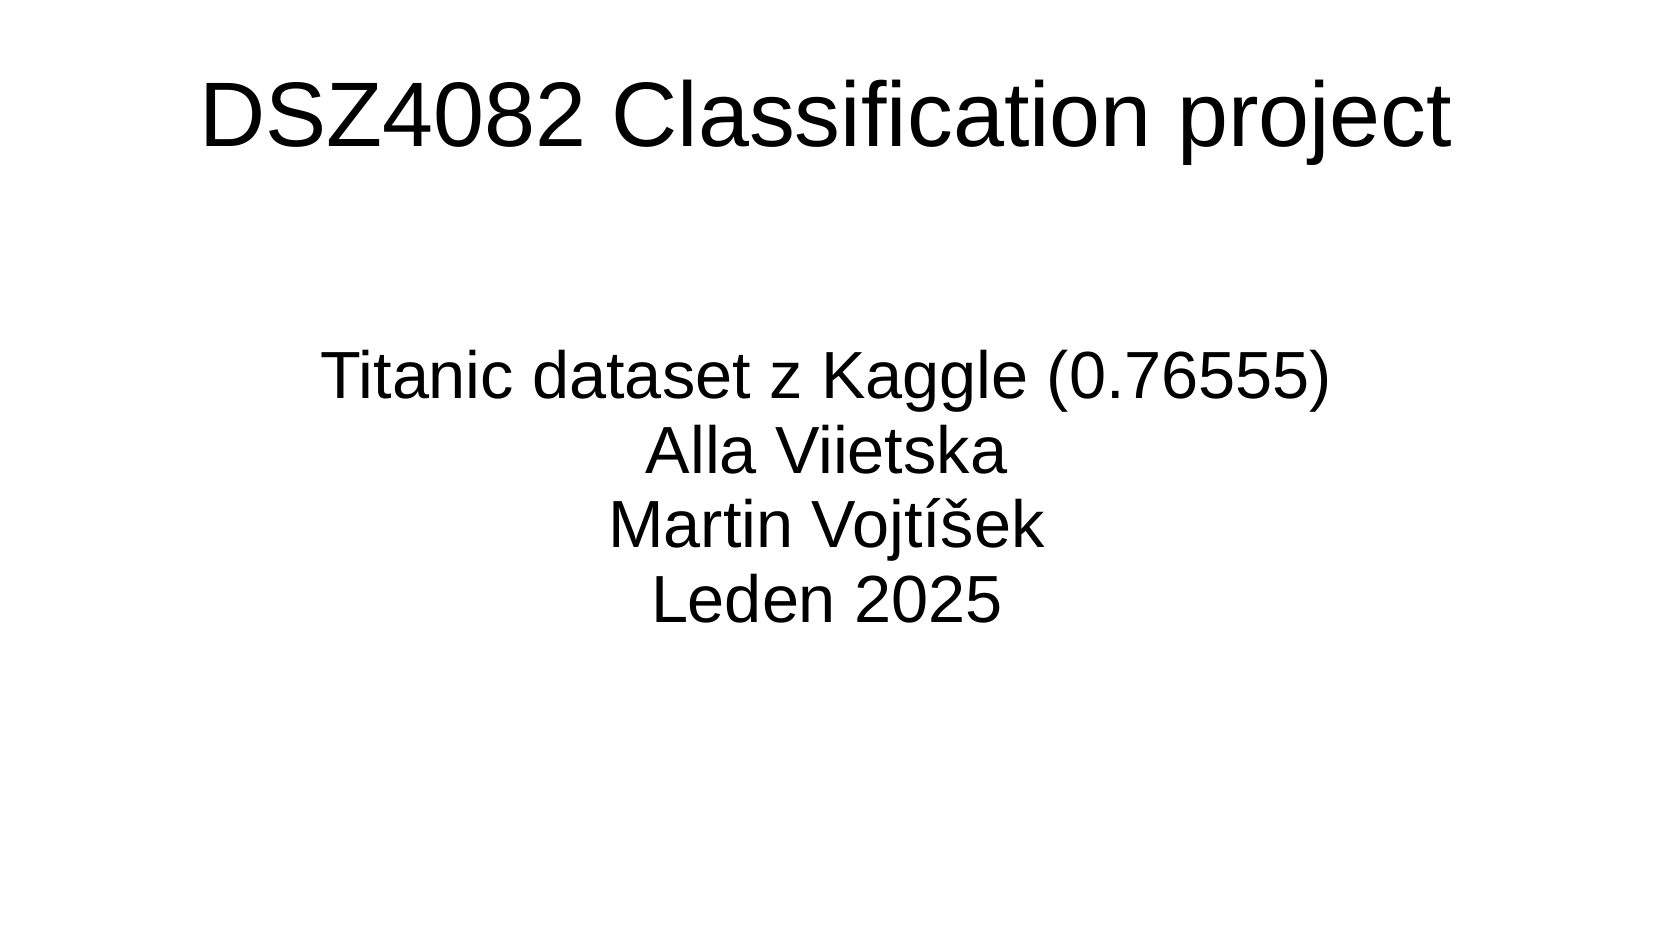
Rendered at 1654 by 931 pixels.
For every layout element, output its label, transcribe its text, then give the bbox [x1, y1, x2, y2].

title DSZ4082 Classification project [82, 37, 1571, 193]
subtitle Titanic dataset z Kaggle (0.76555) Alla Viietska Martin Vojtíšek Leden 2025 [82, 217, 1571, 758]
